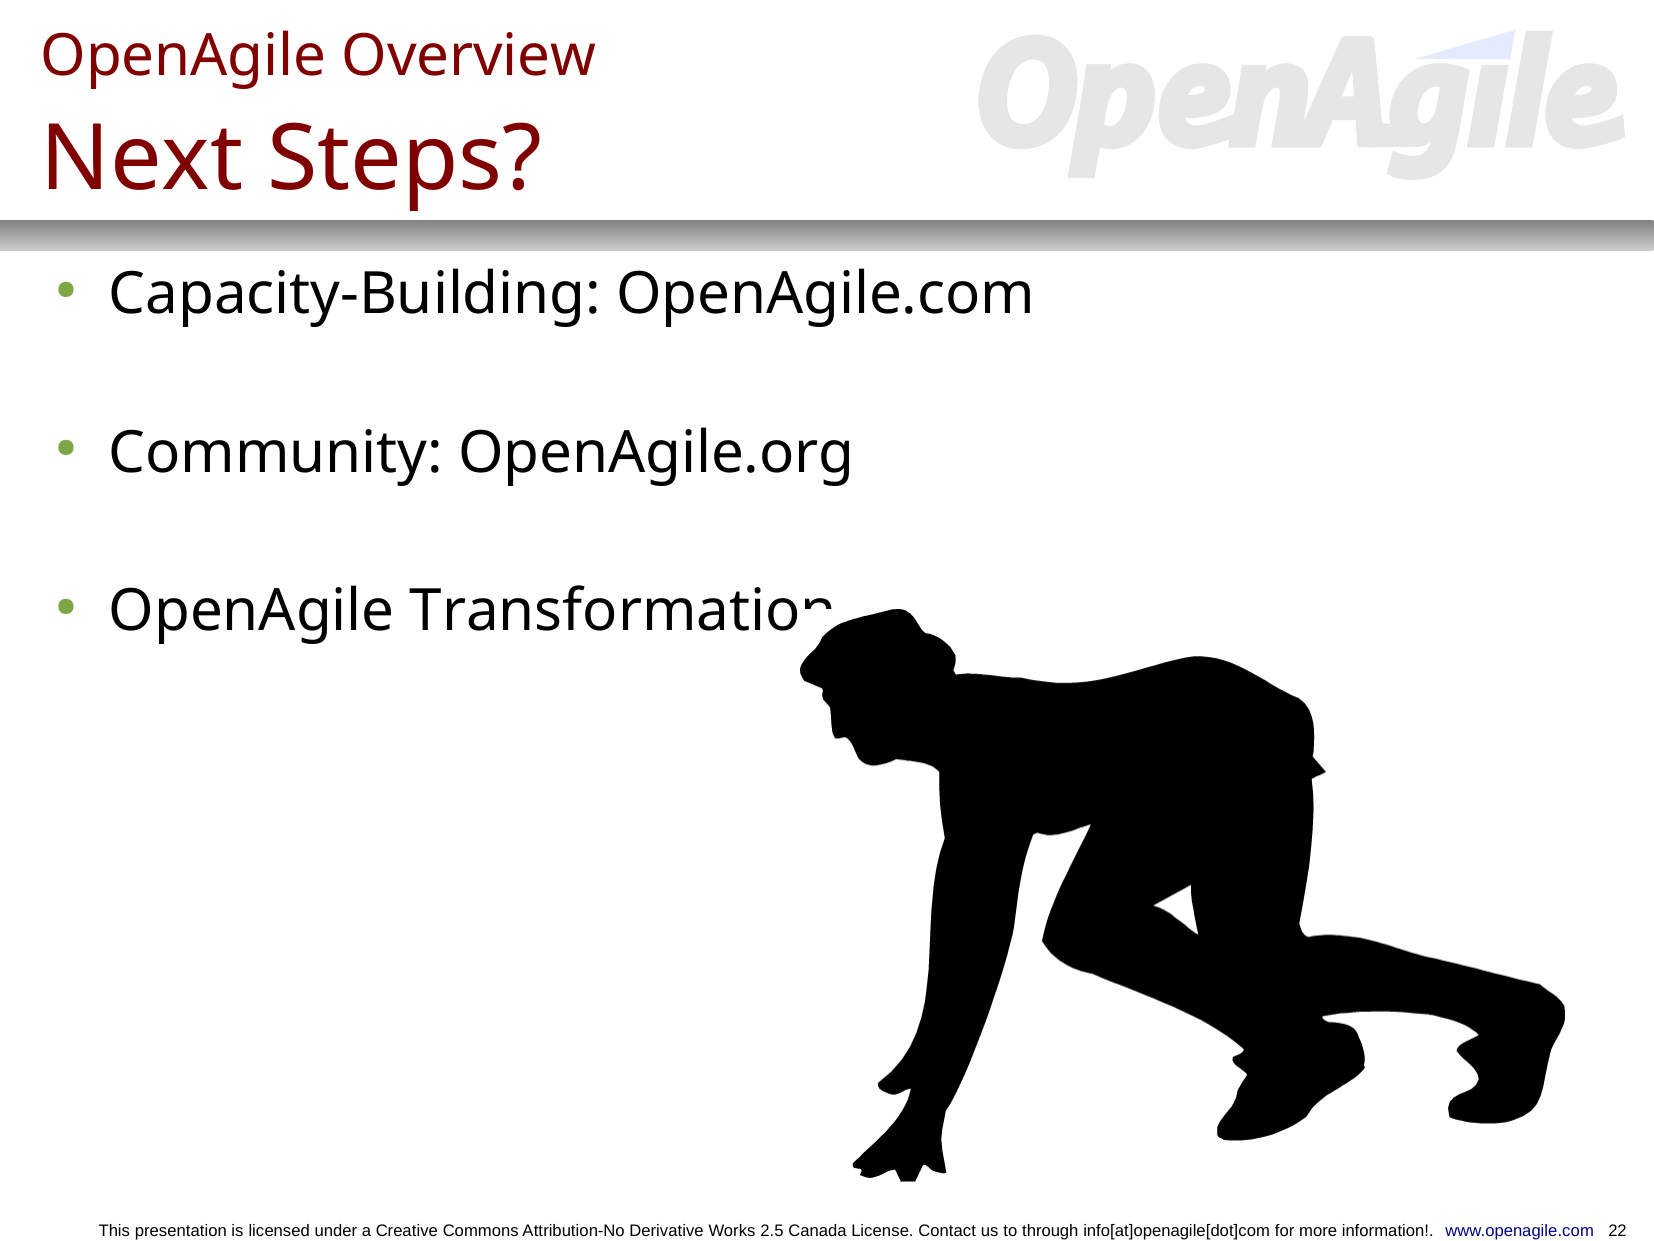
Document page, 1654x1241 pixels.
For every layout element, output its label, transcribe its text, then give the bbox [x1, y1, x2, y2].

picture [800, 609, 1565, 1182]
title OpenAgile Overview Next Steps? [40, 8, 1654, 222]
list Capacity-Building: OpenAgile.com Community: OpenAgile.org OpenAgile Transformation [37, 251, 1654, 1192]
